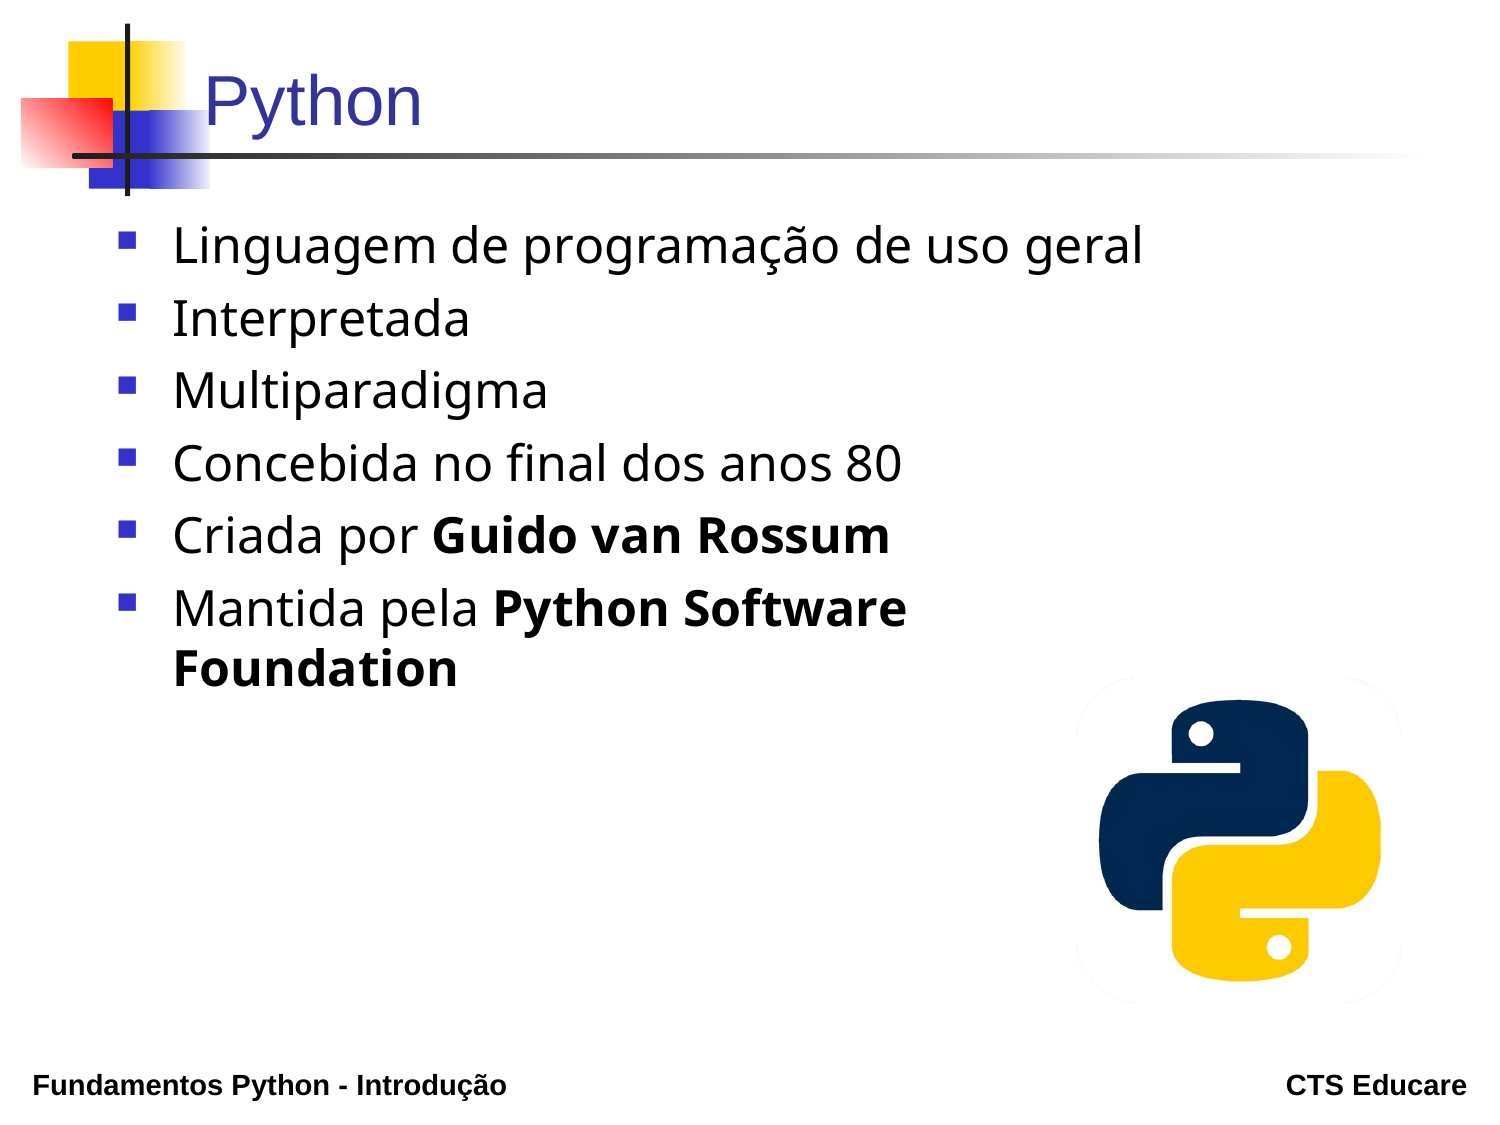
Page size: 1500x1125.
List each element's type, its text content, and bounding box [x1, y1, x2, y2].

title Python [188, 46, 1468, 149]
picture [1076, 677, 1402, 1003]
list Linguagem de programação de uso geral Interpretada Multiparadigma Concebida no final dos anos 80 Criada por Guido van Rossum Mantida pela Python Software Foundation [100, 206, 1447, 1024]
